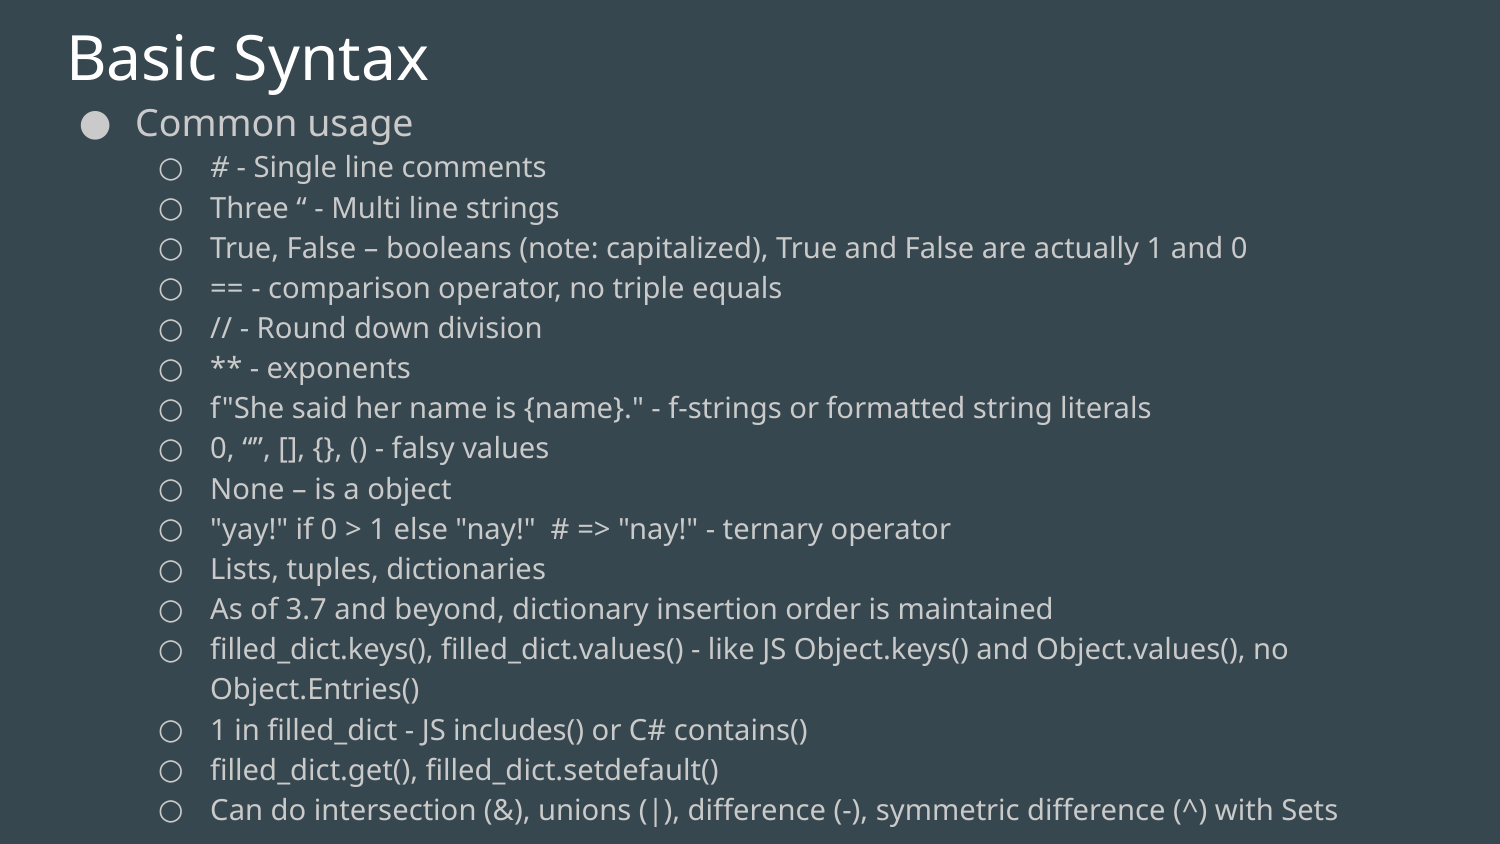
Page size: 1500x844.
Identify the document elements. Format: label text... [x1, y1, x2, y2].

title Basic Syntax [51, 13, 1449, 108]
list Common usage # - Single line comments Three “ - Multi line strings True, False – booleans (note: capitalized), True and False are actually 1 and 0 == - comparison operator, no triple equals // - Round down division ** - exponents f"She said her name is {name}." - f-strings or formatted string literals 0, “”, [], {}, () - falsy values None – is a object "yay!" if 0 > 1 else "nay!" # => "nay!" - ternary operator Lists, tuples, dictionaries As of 3.7 and beyond, dictionary insertion order is maintained filled_dict.keys(), filled_dict.values() - like JS Object.keys() and Object.values(), no Object.Entries() 1 in filled_dict - JS includes() or C# contains() filled_dict.get(), filled_dict.setdefault() Can do intersection (&), unions (|), difference (-), symmetric difference (^) with Sets [45, 76, 1443, 638]
